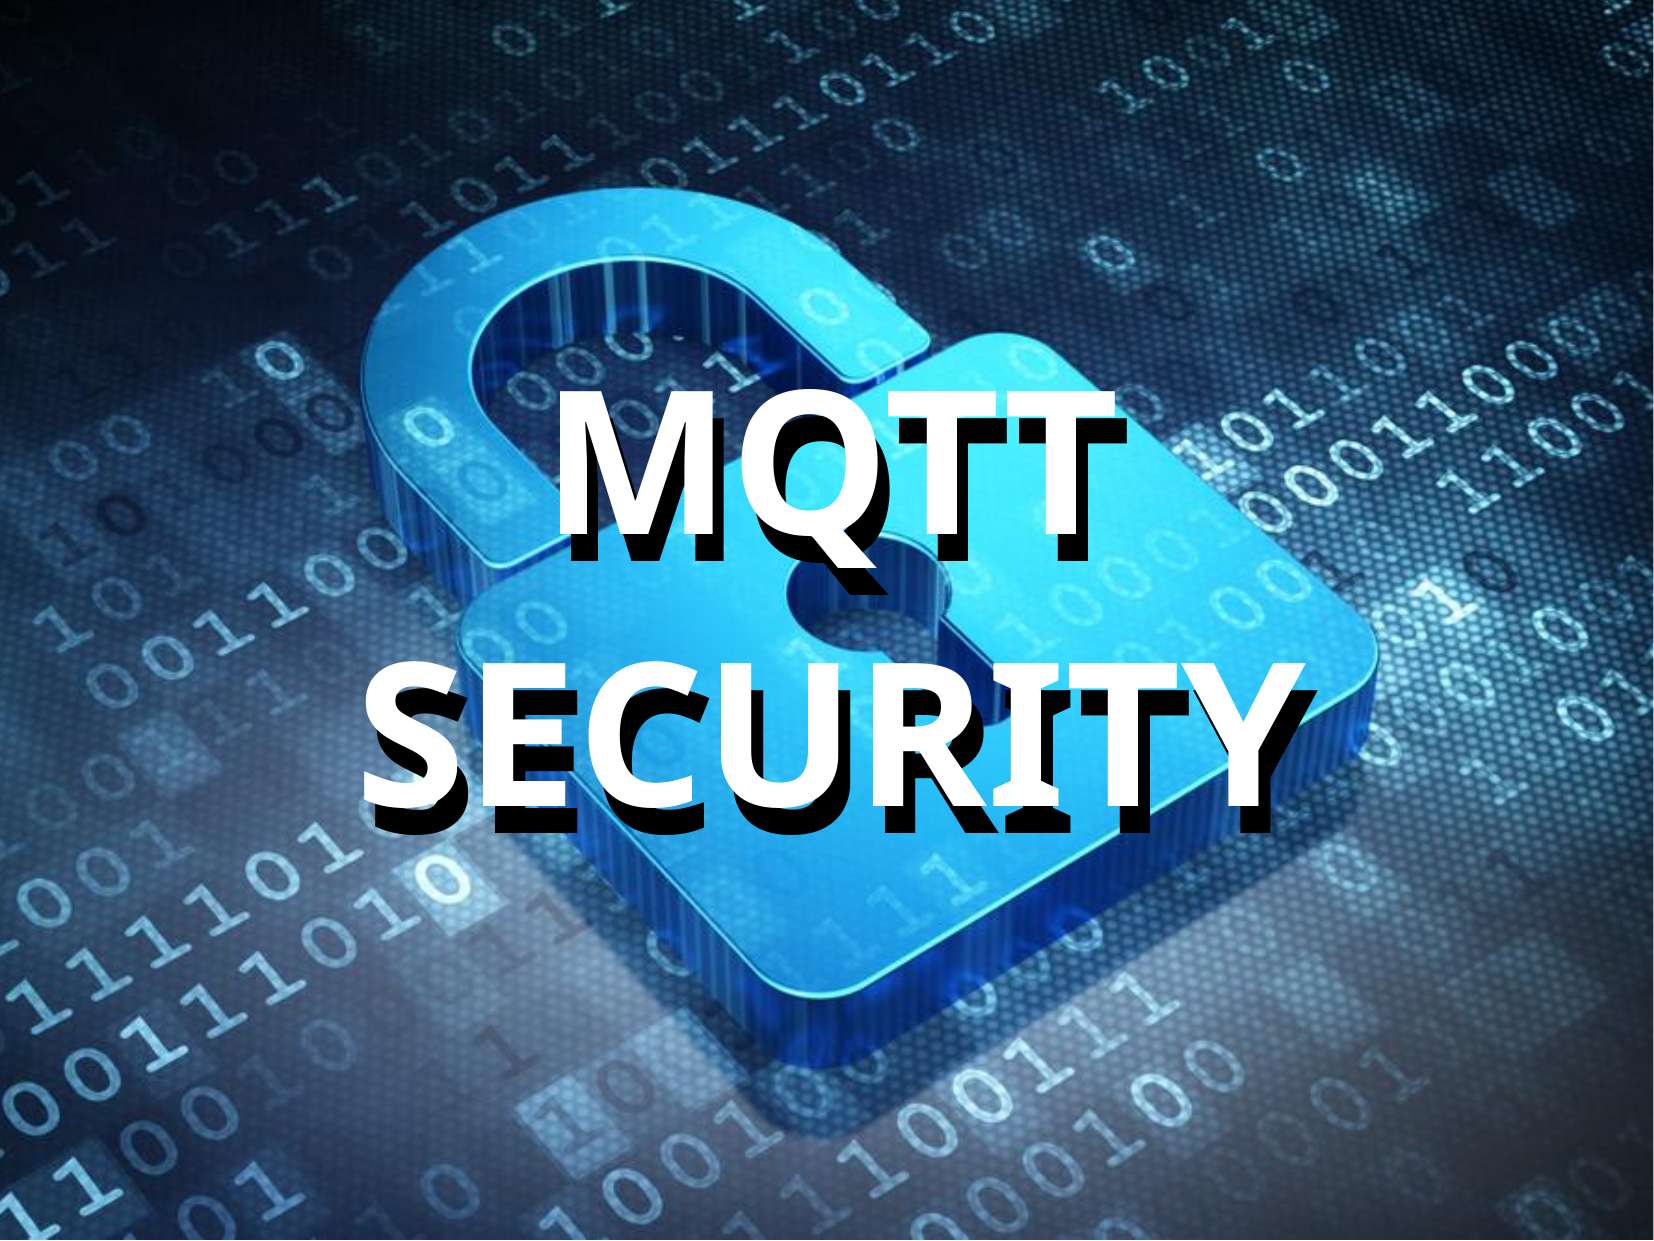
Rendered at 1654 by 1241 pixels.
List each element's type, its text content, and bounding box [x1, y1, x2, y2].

text_box MQTT SECURITY [243, 312, 1418, 892]
picture [0, 0, 1654, 1240]
